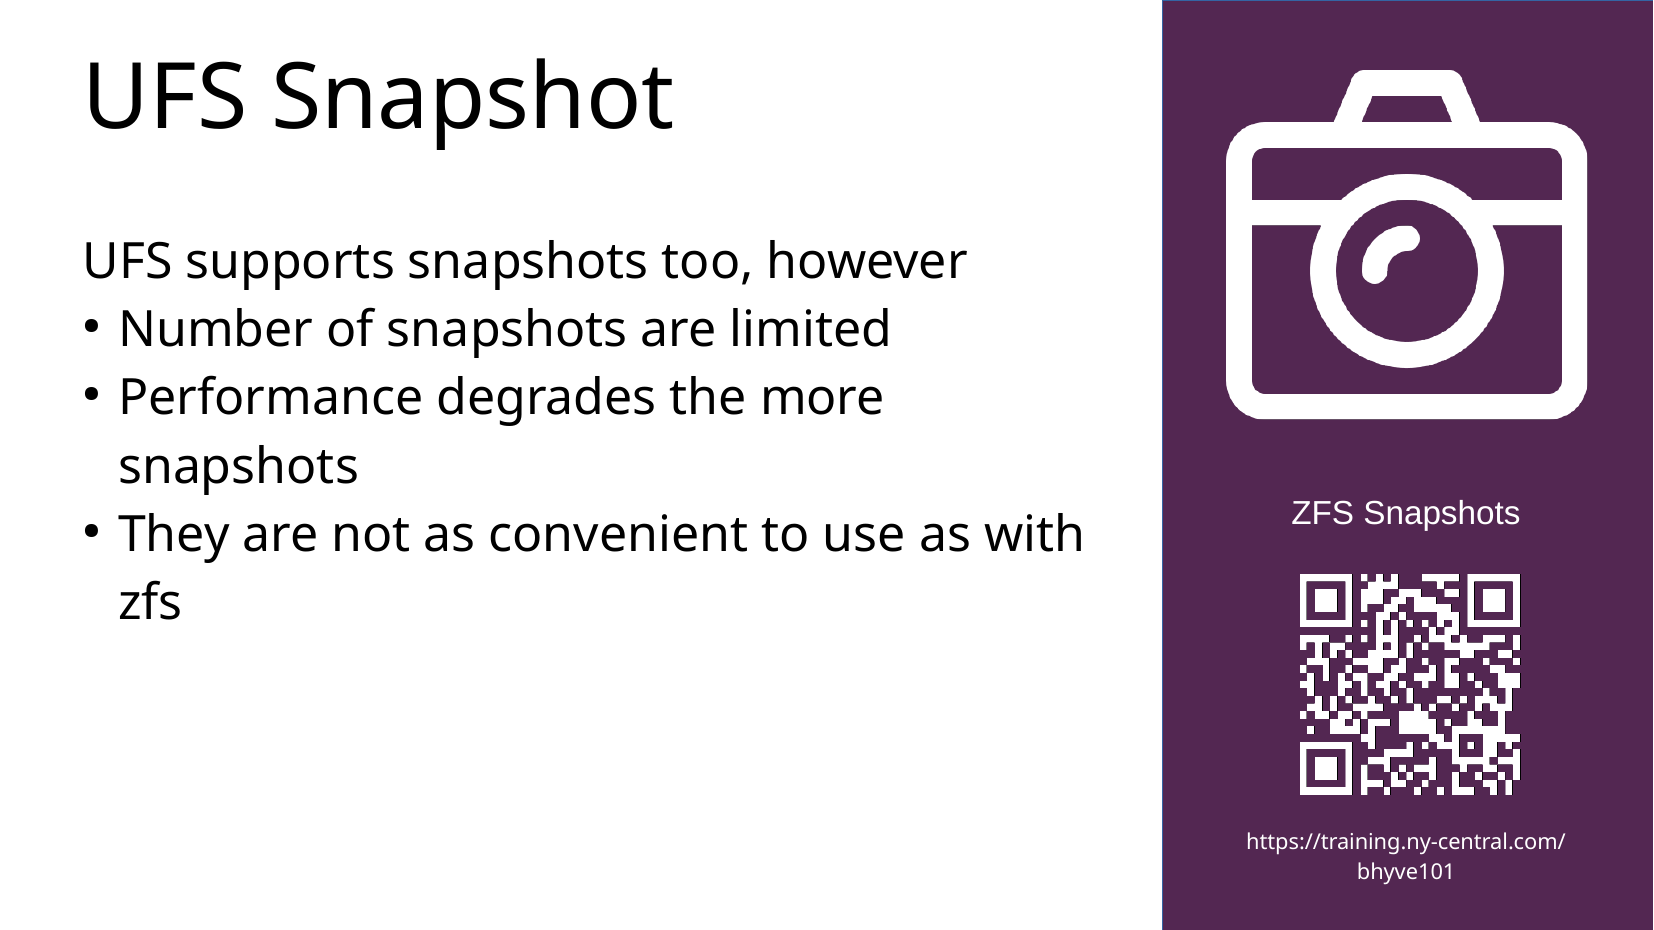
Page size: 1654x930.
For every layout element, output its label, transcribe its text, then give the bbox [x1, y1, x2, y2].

text_box [1162, 0, 1653, 930]
text_box ZFS Snapshots [1200, 487, 1613, 638]
subtitle UFS supports snapshots too, however Number of snapshots are limited Performance degrades the more snapshots They are not as convenient to use as with zfs [82, 224, 1126, 825]
title UFS Snapshot [82, 37, 1571, 150]
picture [1268, 638, 1550, 826]
picture [1200, 44, 1613, 458]
text_box https://training.ny-central.com/bhyve101 [1200, 819, 1613, 930]
